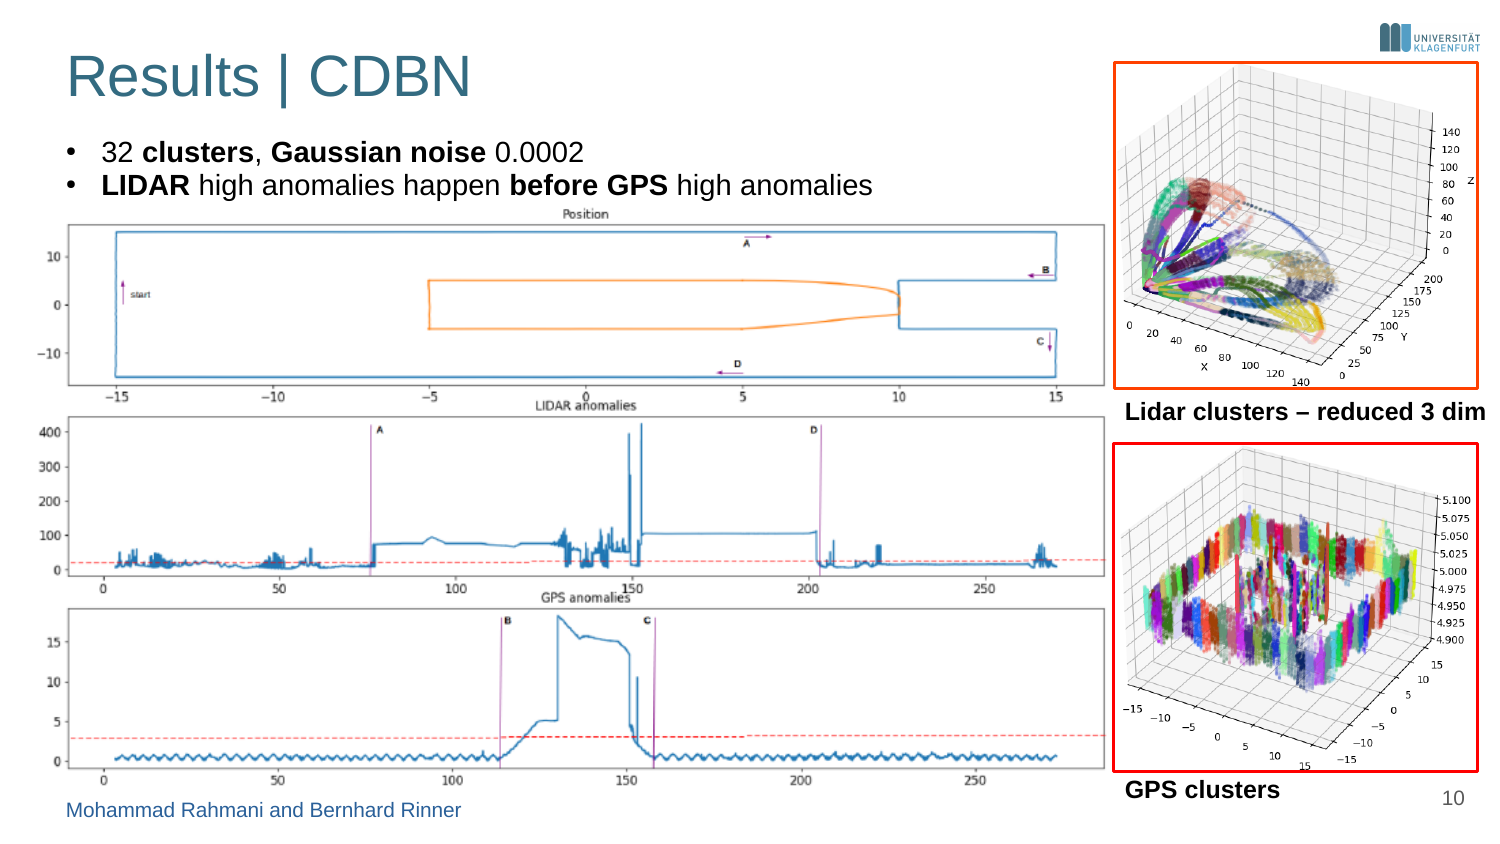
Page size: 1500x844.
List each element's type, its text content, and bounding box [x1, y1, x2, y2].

text_box <number> [1389, 764, 1480, 830]
picture [1115, 63, 1476, 387]
picture [37, 193, 1116, 799]
text_box 32 clusters, Gaussian noise 0.0002 LIDAR high anomalies happen before GPS high anomalies [51, 128, 1113, 228]
text_box Lidar clusters – reduced 3 dim [1110, 390, 1500, 433]
text_box GPS clusters [1110, 768, 1296, 811]
title Results | CDBN [51, 23, 1449, 118]
picture [1449, 23, 1480, 52]
picture [1115, 444, 1476, 771]
